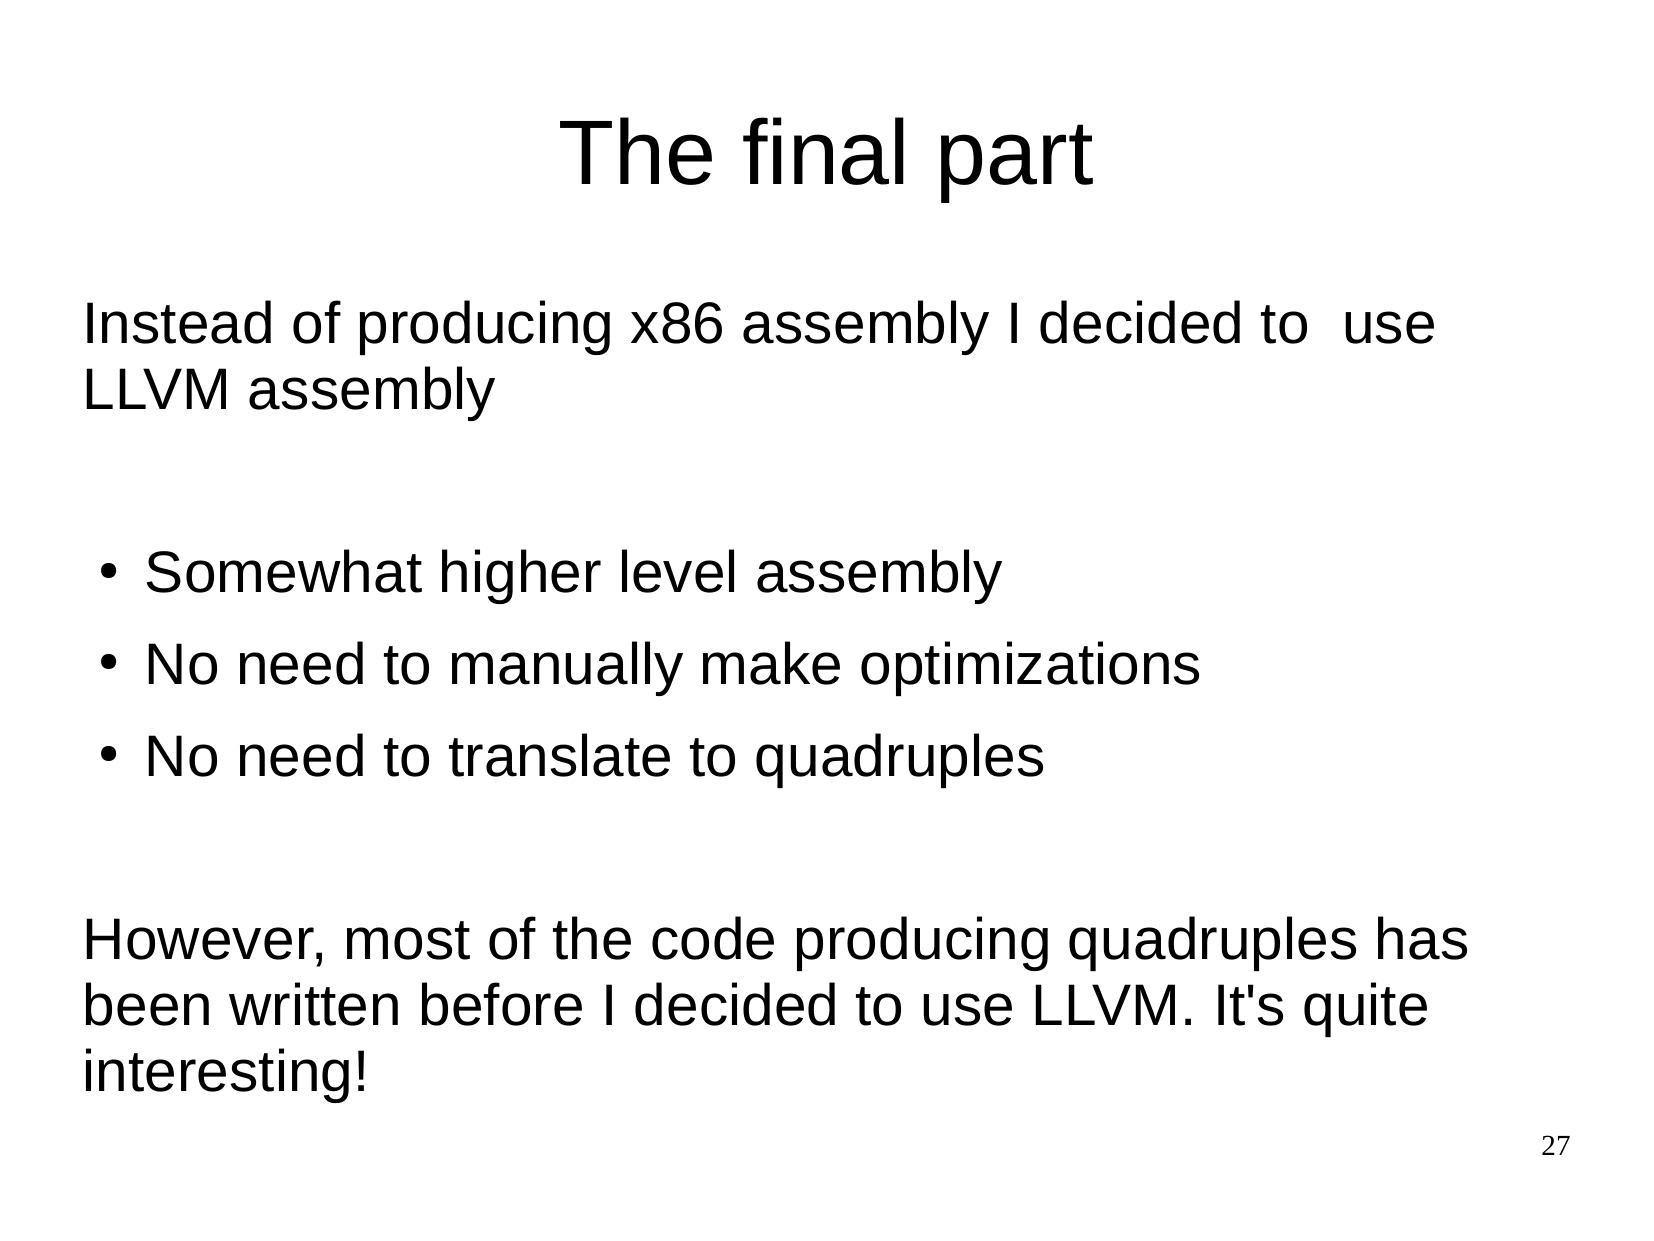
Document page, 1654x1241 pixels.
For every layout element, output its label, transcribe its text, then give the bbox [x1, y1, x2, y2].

list Instead of producing x86 assembly I decided to use LLVM assembly Somewhat higher level assembly No need to manually make optimizations No need to translate to quadruples However, most of the code producing quadruples has been written before I decided to use LLVM. It's quite interesting! [82, 290, 1571, 1109]
title The final part [82, 49, 1571, 257]
